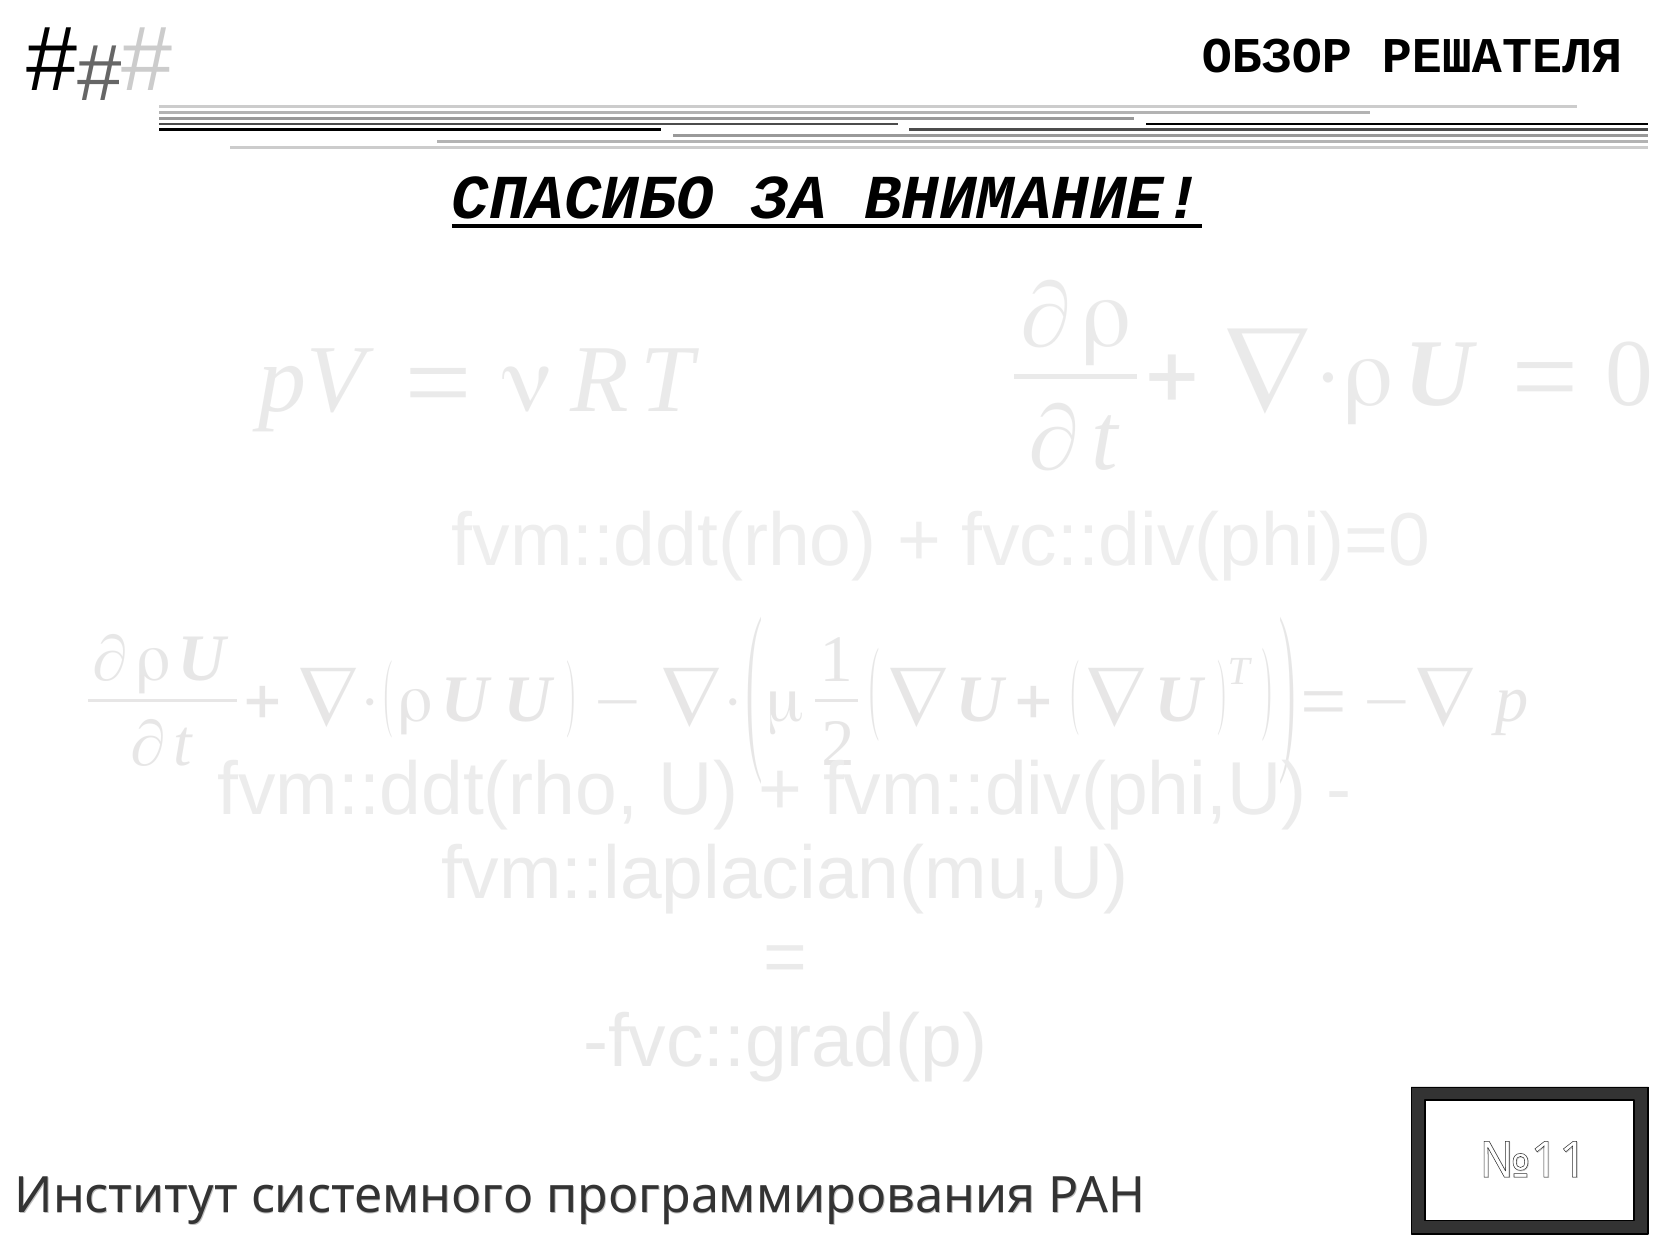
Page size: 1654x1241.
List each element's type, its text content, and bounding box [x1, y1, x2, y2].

title СПАСИБО ЗА ВНИМАНИЕ! [0, 147, 1654, 257]
